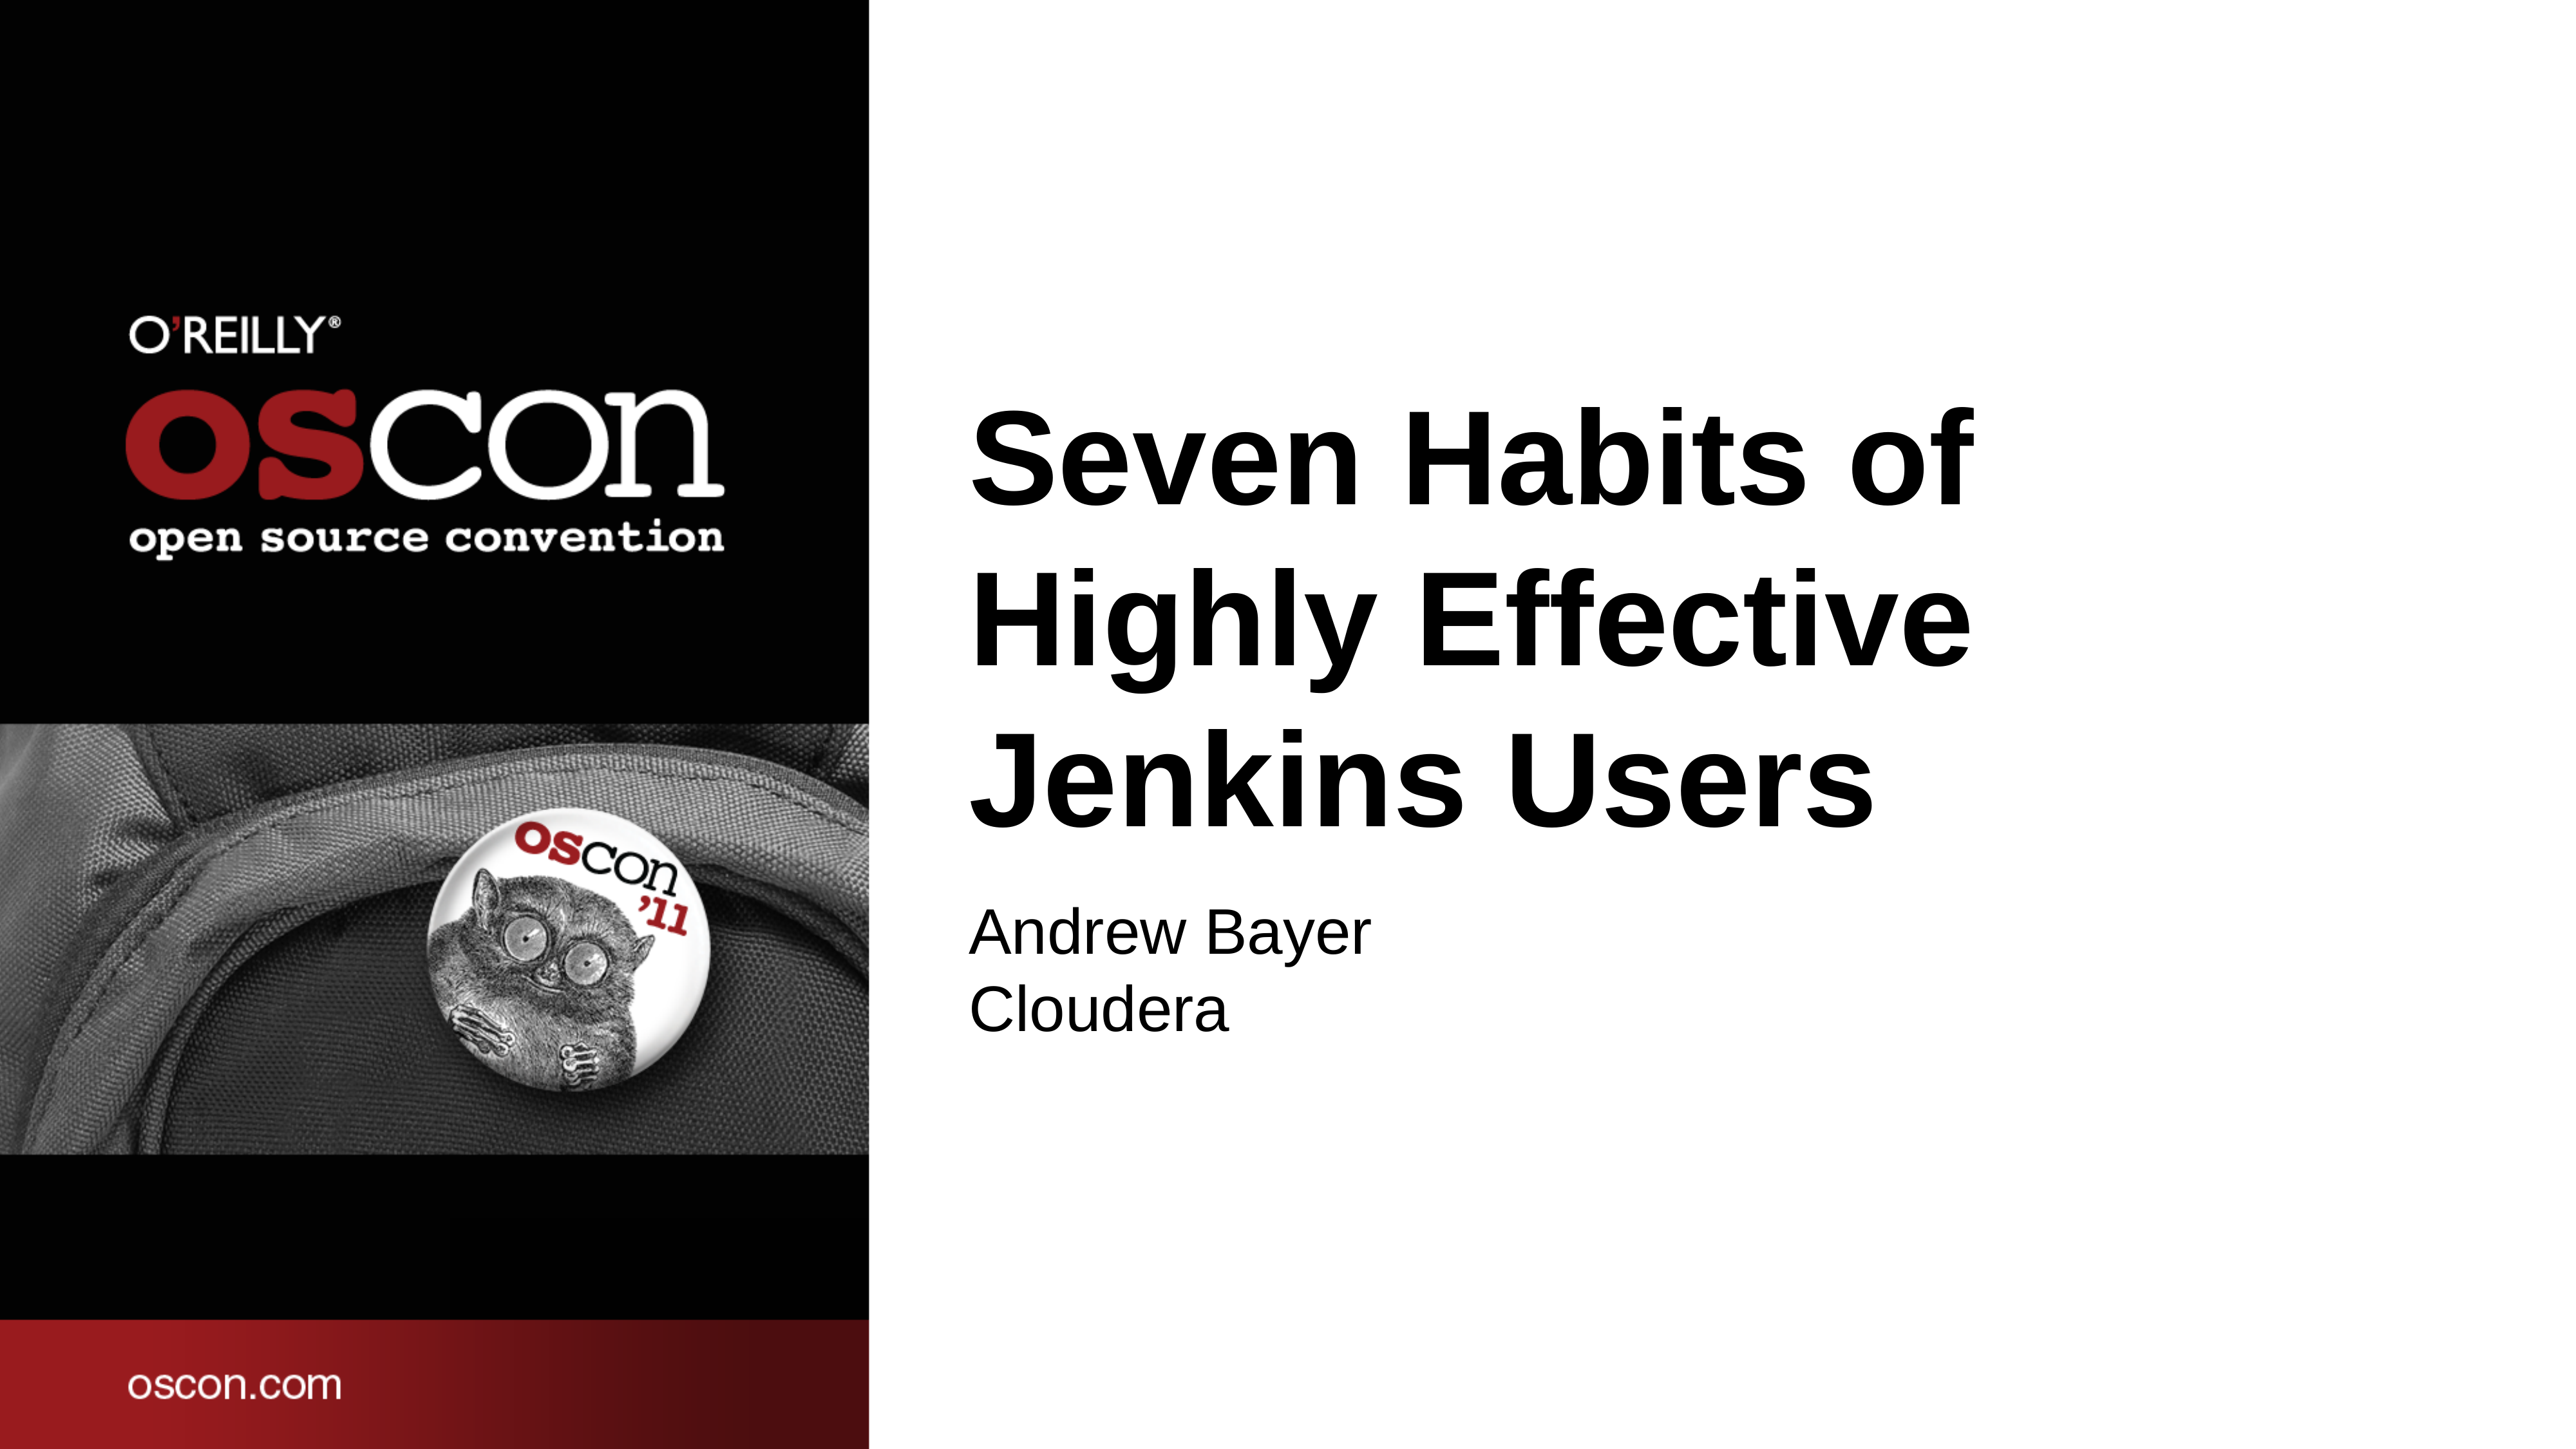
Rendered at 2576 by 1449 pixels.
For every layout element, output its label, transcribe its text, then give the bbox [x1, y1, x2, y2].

picture [0, 0, 2576, 1449]
title Seven Habits of Highly Effective Jenkins Users [963, 61, 2392, 859]
list Andrew Bayer Cloudera [963, 884, 2392, 1414]
